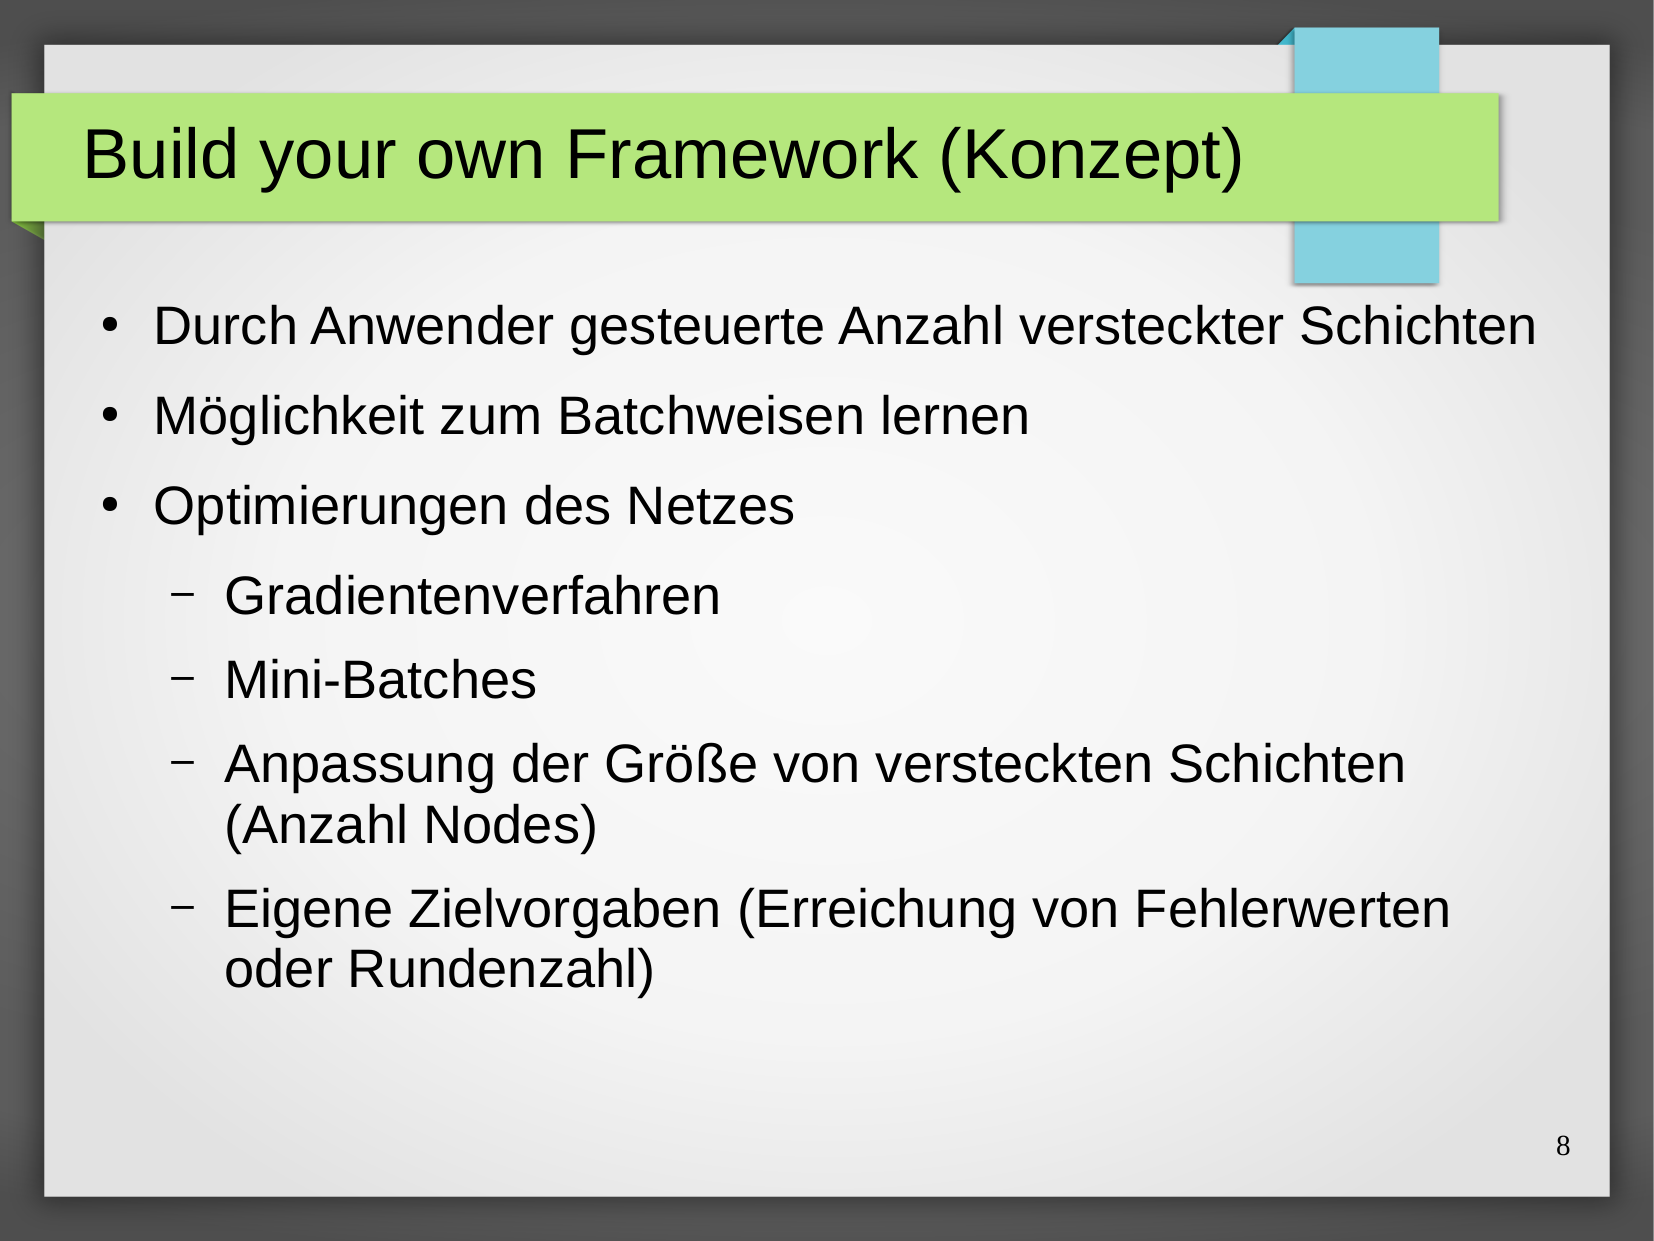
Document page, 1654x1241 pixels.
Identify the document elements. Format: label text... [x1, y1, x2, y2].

title Build your own Framework (Konzept) [82, 74, 1516, 233]
picture [0, 0, 1654, 1241]
list Durch Anwender gesteuerte Anzahl versteckter Schichten Möglichkeit zum Batchweisen lernen Optimierungen des Netzes Gradientenverfahren Mini-Batches Anpassung der Größe von versteckten Schichten (Anzahl Nodes) Eigene Zielvorgaben (Erreichung von Fehlerwerten oder Rundenzahl) [82, 295, 1571, 1015]
